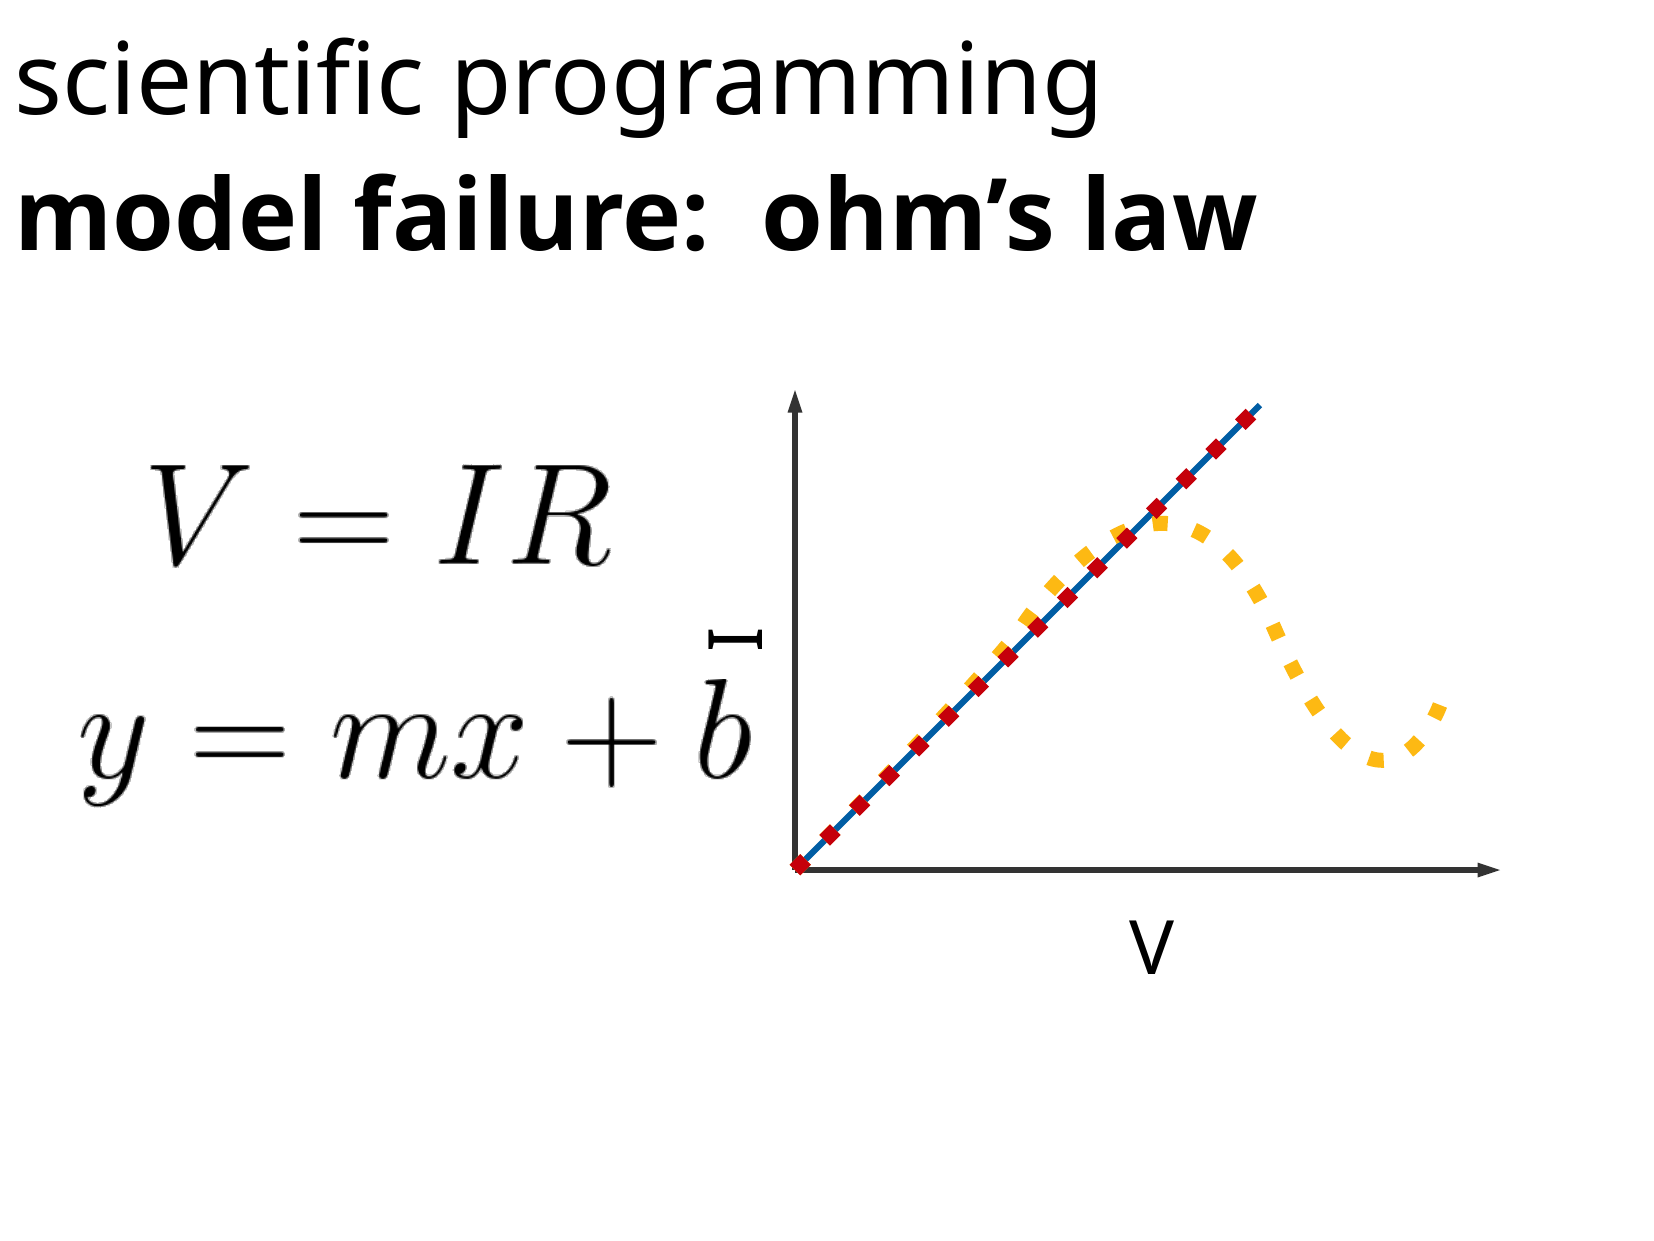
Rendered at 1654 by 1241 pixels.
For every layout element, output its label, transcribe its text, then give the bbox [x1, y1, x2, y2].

picture [150, 464, 611, 568]
picture [80, 679, 751, 809]
text_box V [1114, 886, 1201, 991]
text_box scientific programming model failure: ohm’s law [0, 0, 1459, 279]
text_box I [675, 608, 779, 668]
